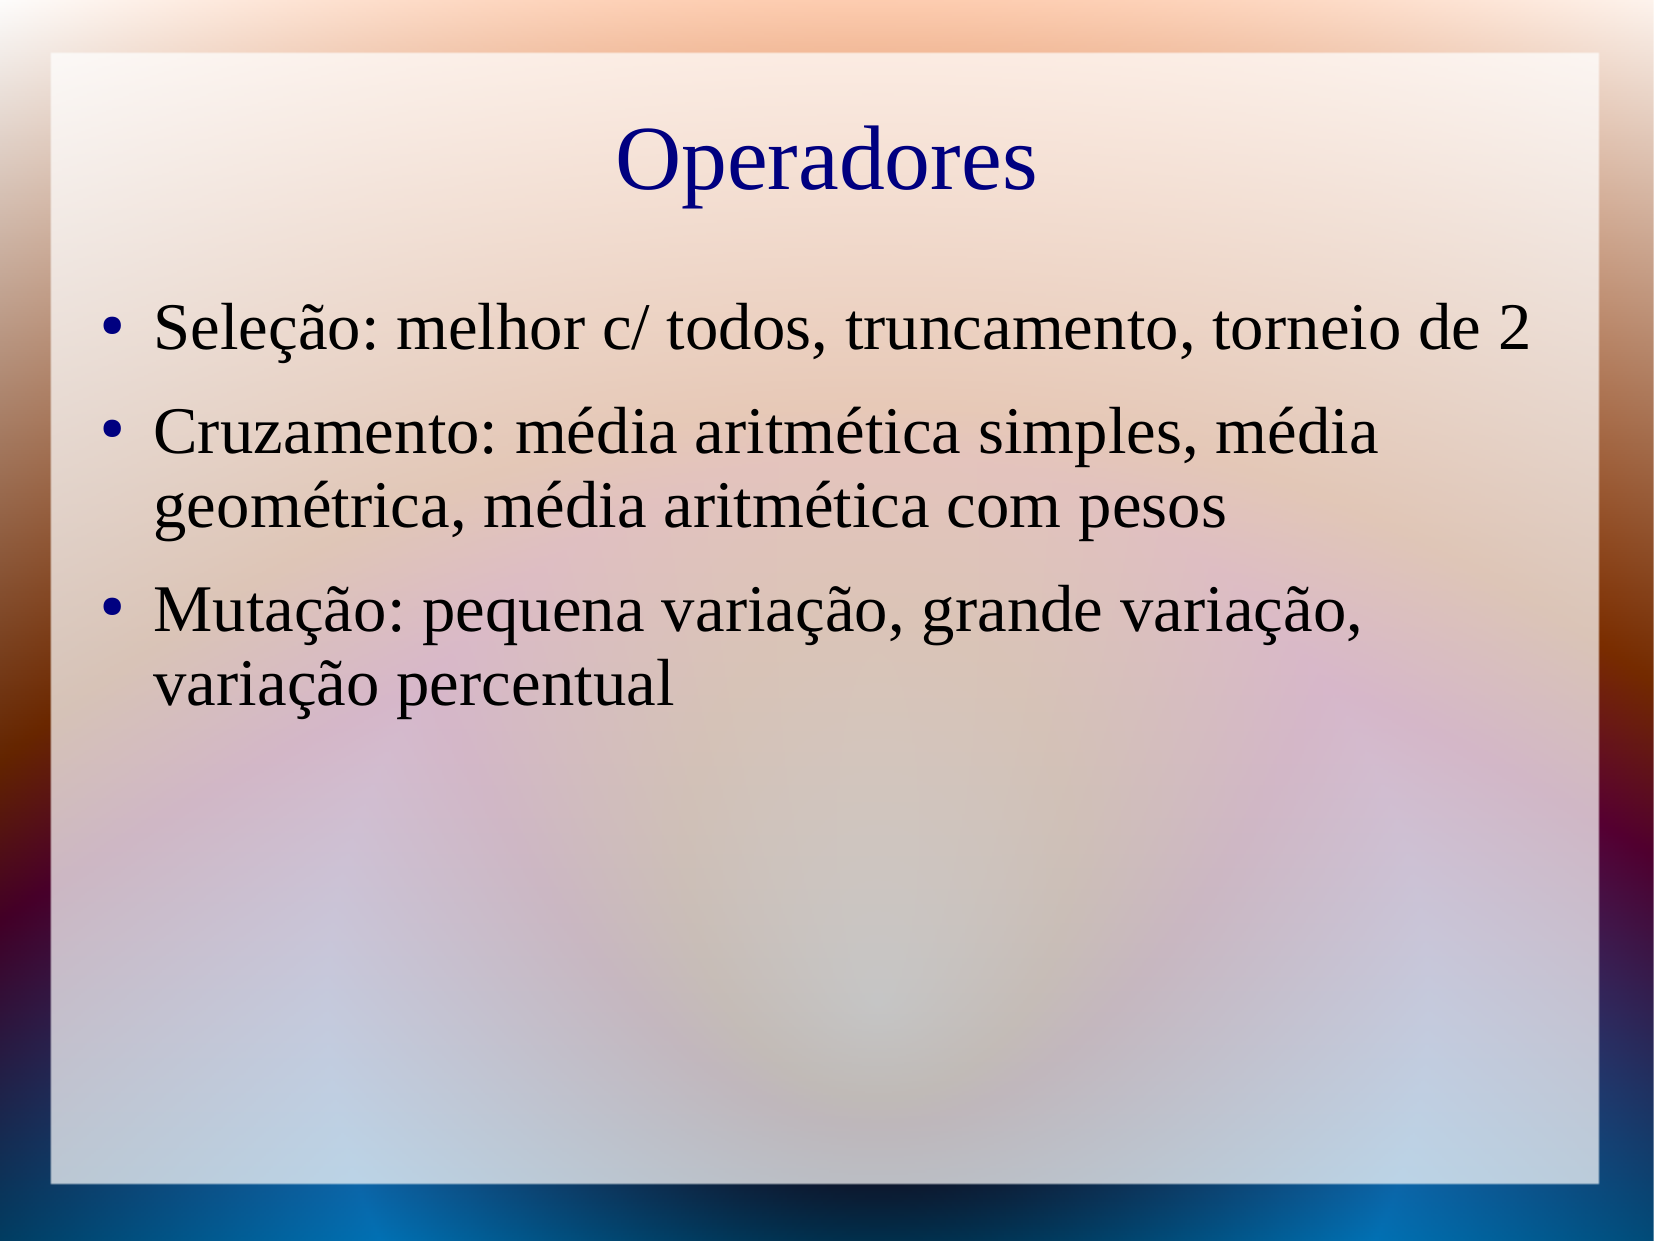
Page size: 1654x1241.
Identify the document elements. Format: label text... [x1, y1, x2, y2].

title Operadores [82, 55, 1571, 263]
list Seleção: melhor c/ todos, truncamento, torneio de 2 Cruzamento: média aritmética simples, média geométrica, média aritmética com pesos Mutação: pequena variação, grande variação, variação percentual [82, 290, 1571, 1109]
picture [0, 0, 1654, 1241]
